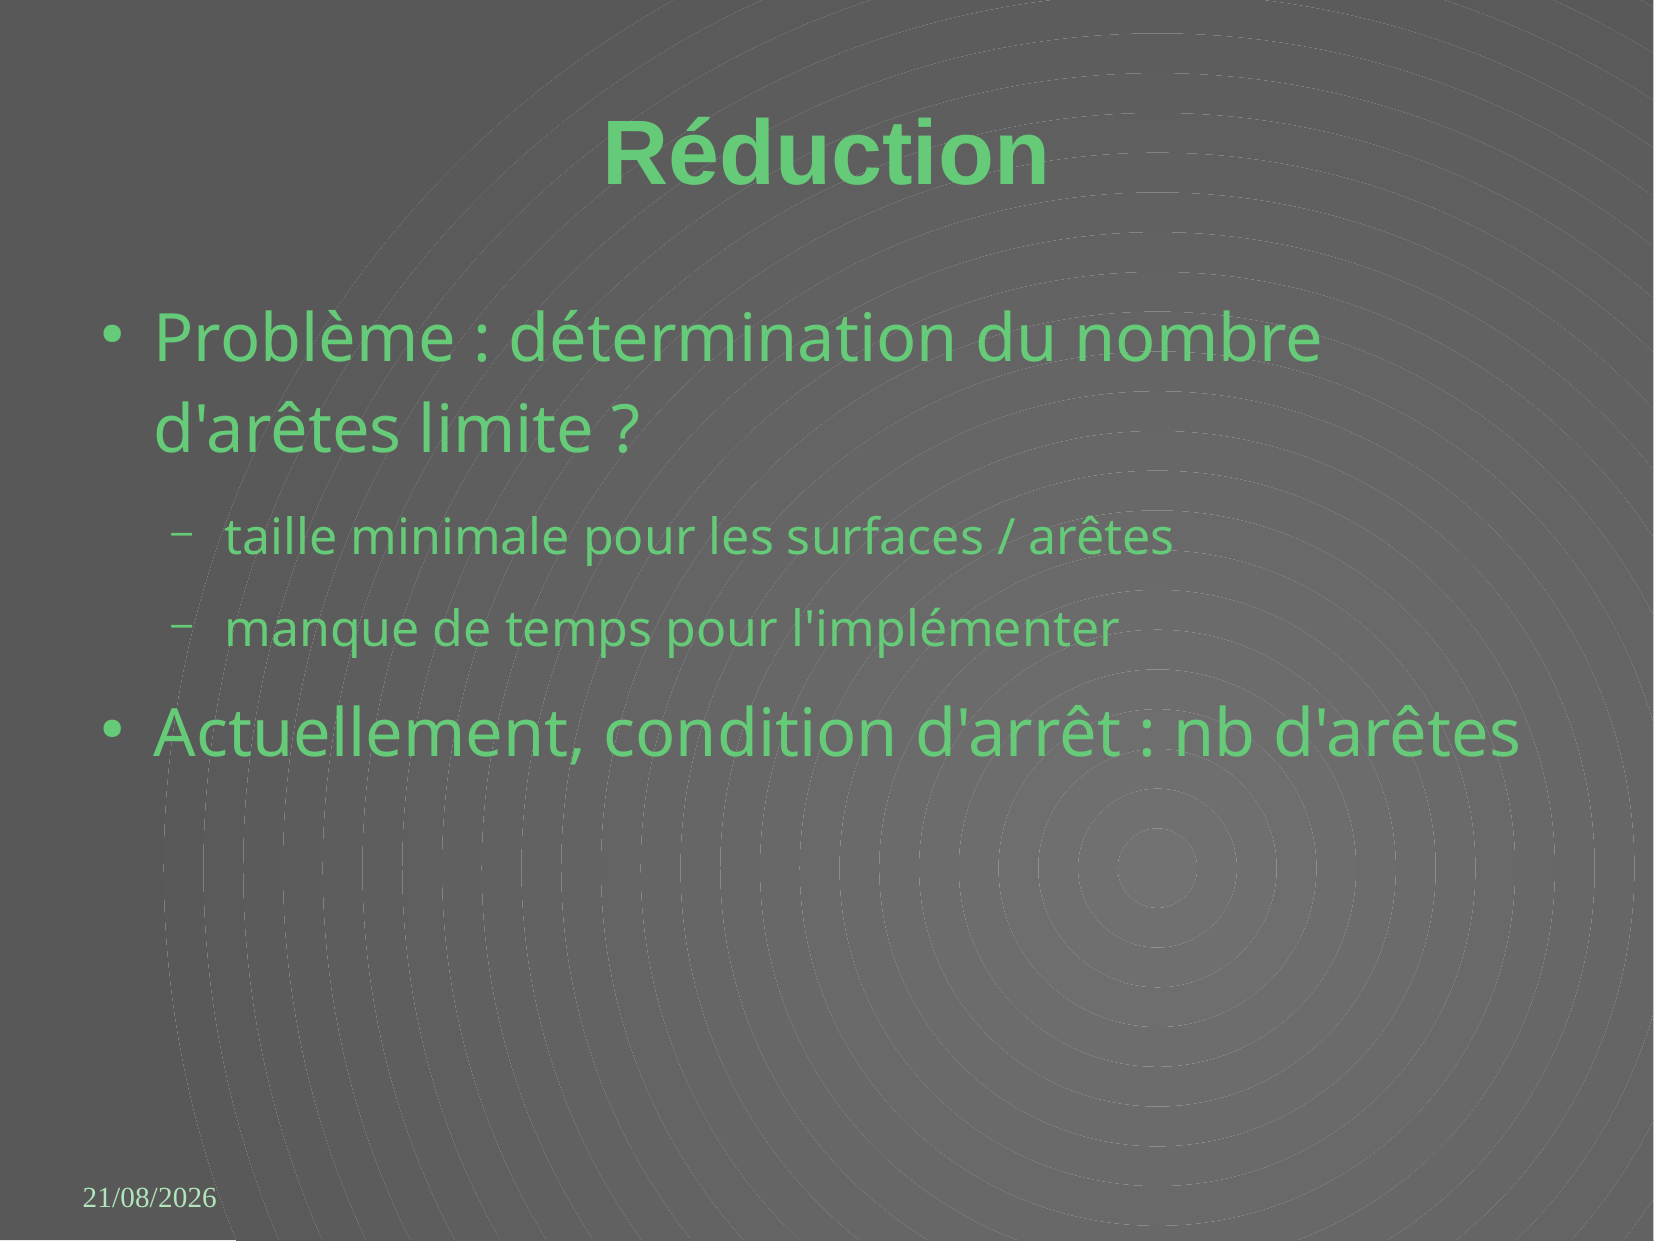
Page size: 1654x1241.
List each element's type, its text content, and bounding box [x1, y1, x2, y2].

list Problème : détermination du nombre d'arêtes limite ? taille minimale pour les surfaces / arêtes manque de temps pour l'implémenter Actuellement, condition d'arrêt : nb d'arêtes [82, 290, 1571, 1158]
title Réduction [82, 49, 1571, 257]
